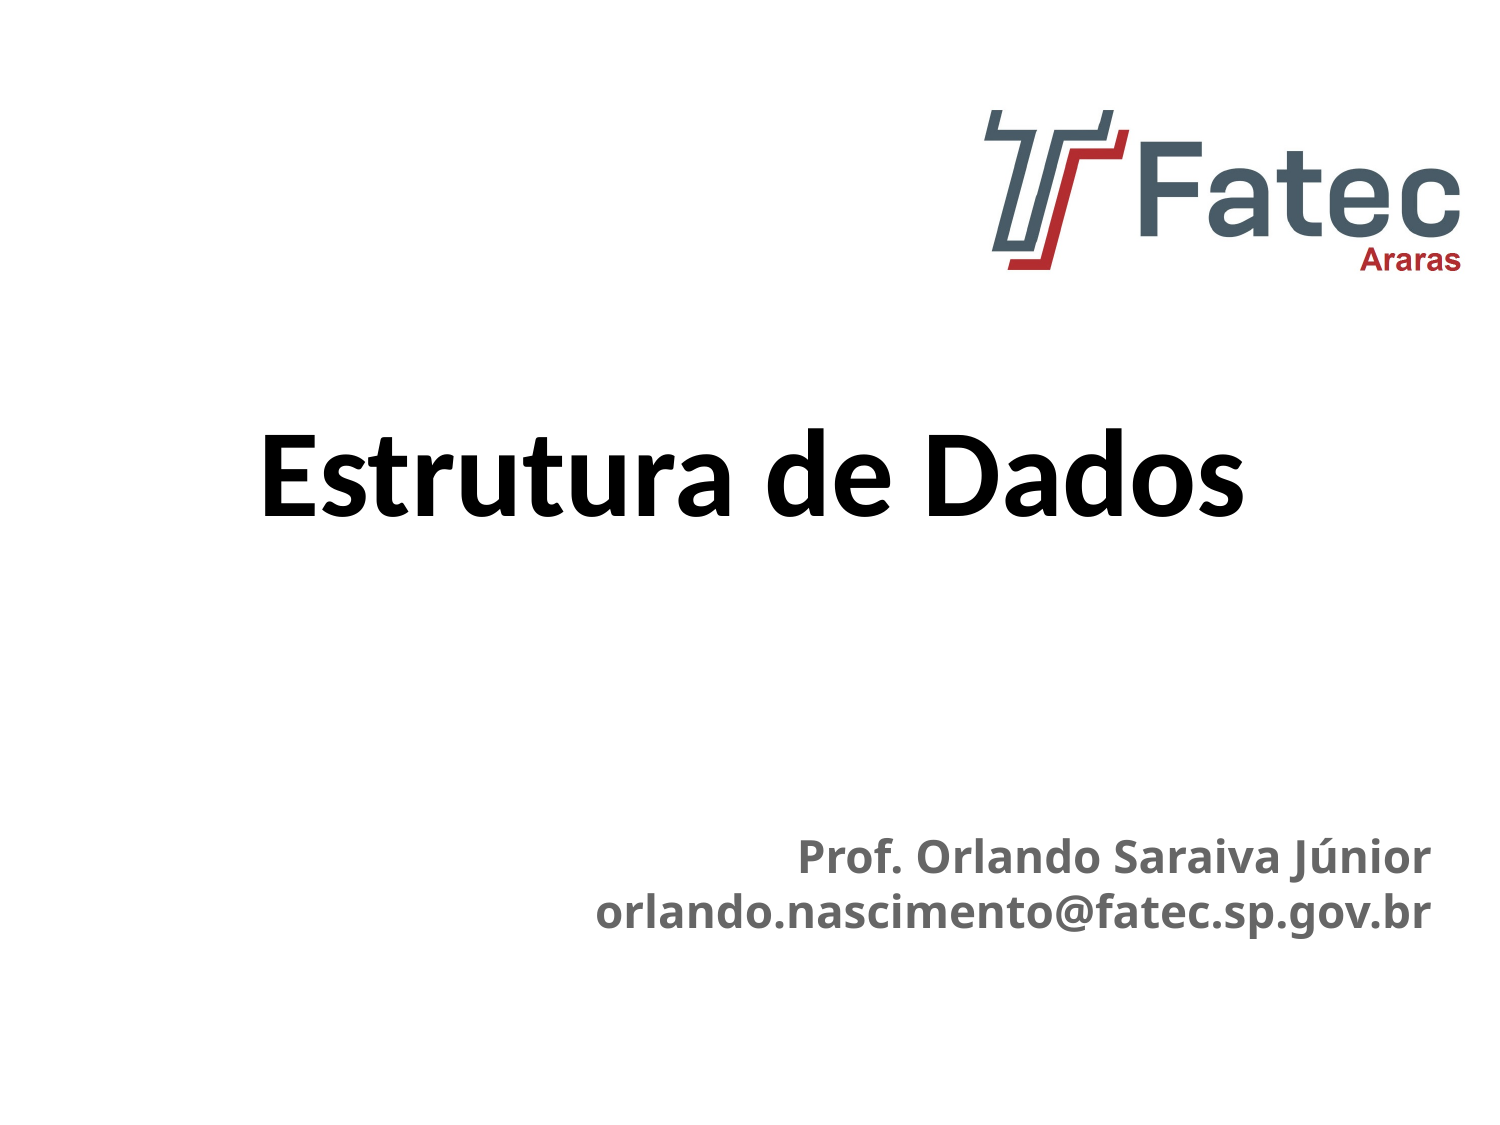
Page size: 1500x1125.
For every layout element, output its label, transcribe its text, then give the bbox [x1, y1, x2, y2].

text_box Estrutura de Dados [88, 383, 1418, 549]
picture [973, 40, 1477, 355]
text_box Prof. Orlando Saraiva Júnior orlando.nascimento@fatec.sp.gov.br [0, 820, 1447, 946]
